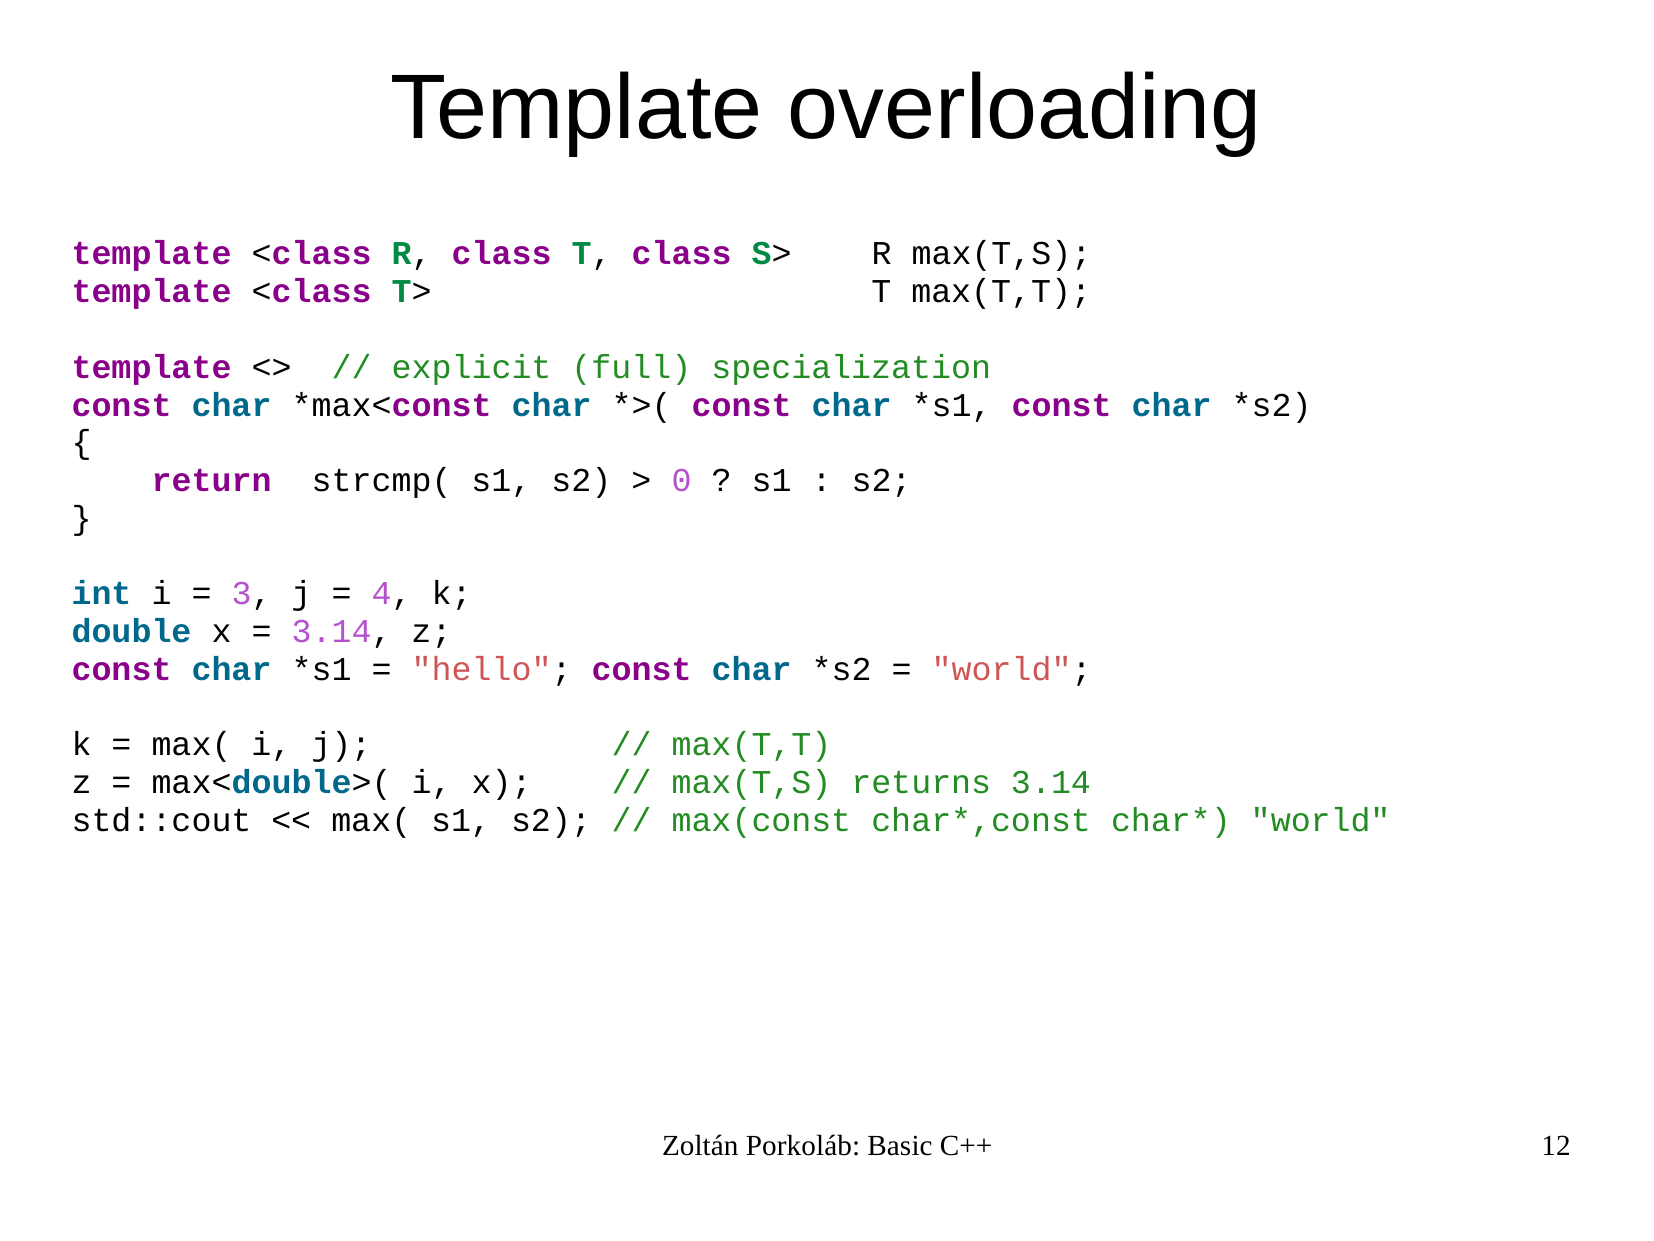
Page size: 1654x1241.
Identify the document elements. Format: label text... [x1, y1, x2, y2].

text_box template <class R, class T, class S> R max(T,S); template <class T> T max(T,T); template <> // explicit (full) specialization const char *max<const char *>( const char *s1, const char *s2) { return strcmp( s1, s2) > 0 ? s1 : s2; } int i = 3, j = 4, k; double x = 3.14, z; const char *s1 = "hello"; const char *s2 = "world"; k = max( i, j); // max(T,T) z = max<double>( i, x); // max(T,S) returns 3.14 std::cout << max( s1, s2); // max(const char*,const char*) "world" [56, 229, 1621, 1229]
title Template overloading [82, 2, 1571, 211]
